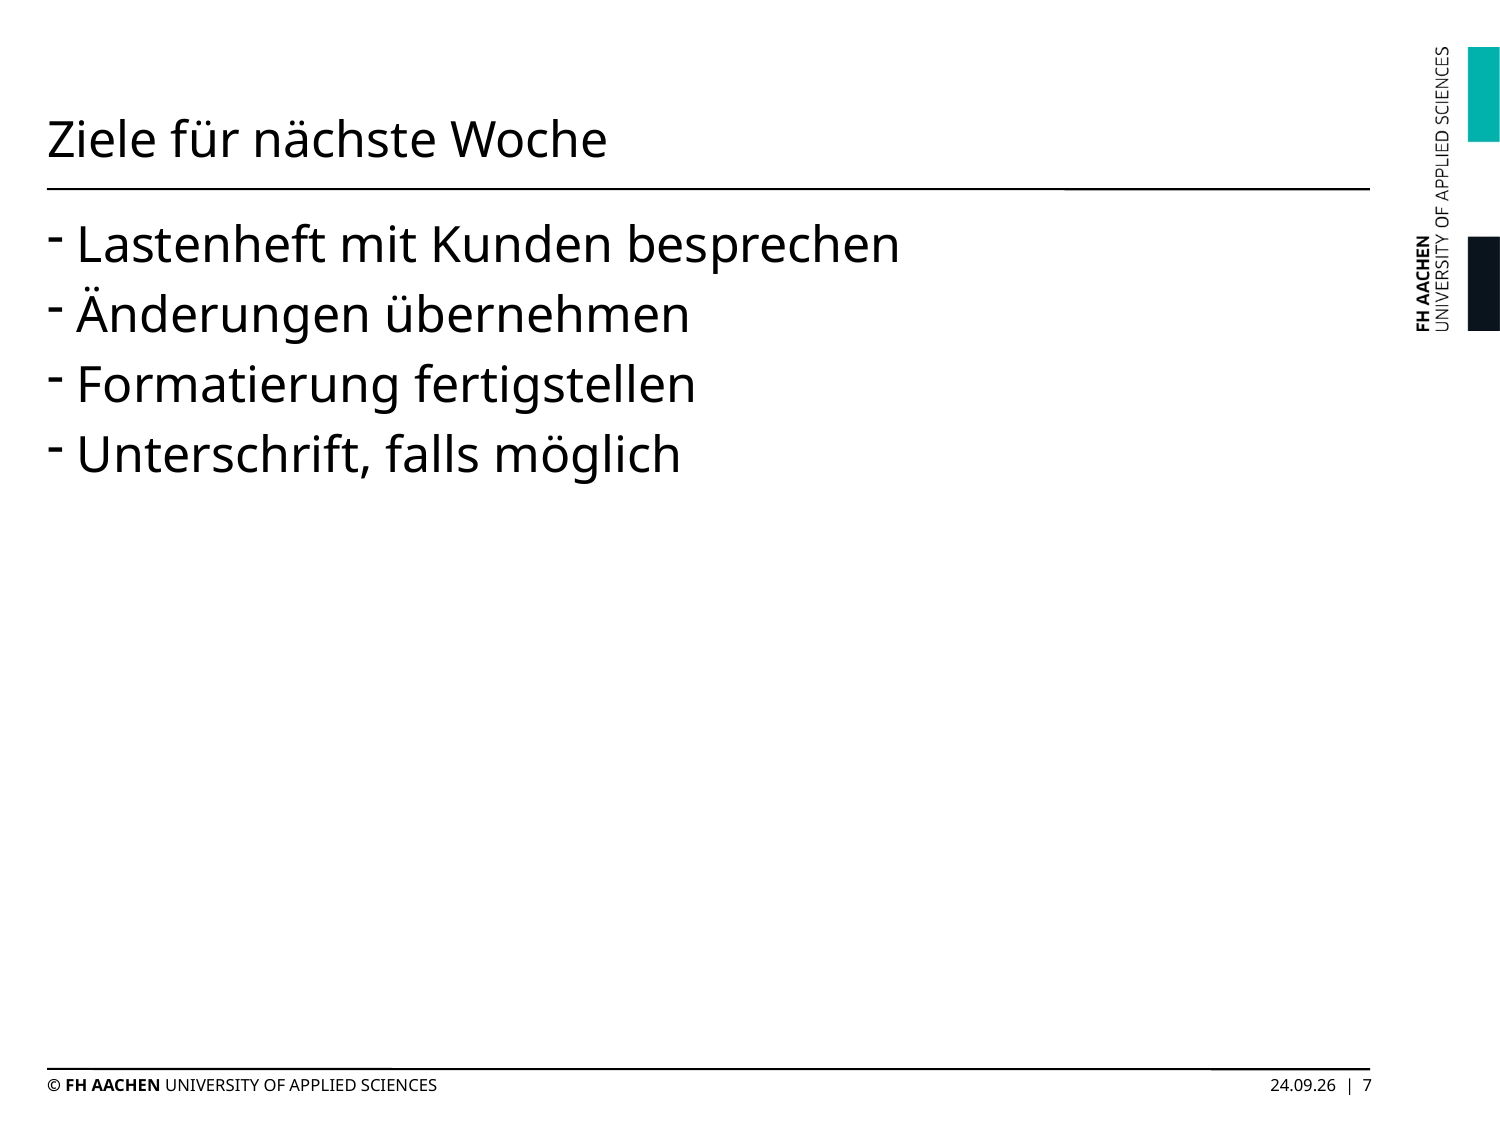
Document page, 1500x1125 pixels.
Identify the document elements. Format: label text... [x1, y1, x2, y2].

picture [1404, 47, 1500, 331]
list Lastenheft mit Kunden besprechen Änderungen übernehmen Formatierung fertigstellen Unterschrift, falls möglich [47, 212, 1372, 1040]
title Ziele für nächste Woche [47, 47, 1370, 166]
